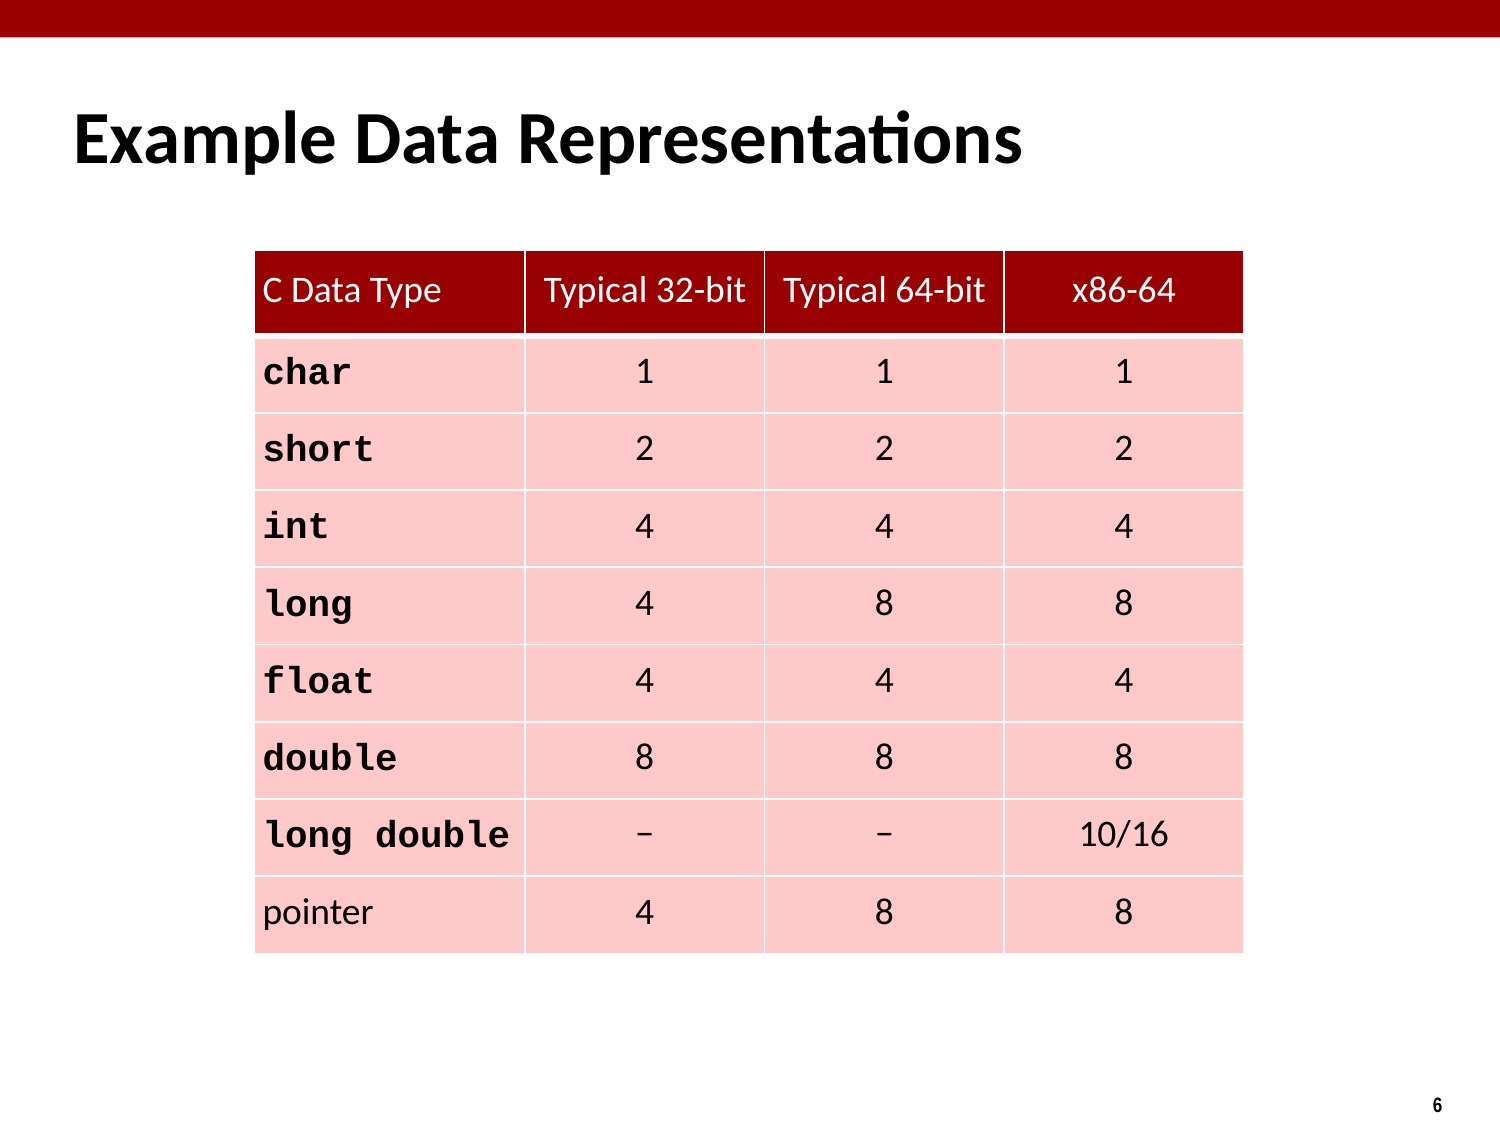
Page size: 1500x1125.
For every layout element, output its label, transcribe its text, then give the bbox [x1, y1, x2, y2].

table_cell 2 [765, 414, 1003, 489]
table_cell char [255, 339, 524, 412]
table_cell float [255, 645, 524, 721]
table_cell 8 [1005, 877, 1243, 953]
table_cell double [255, 723, 524, 798]
title Example Data Representations [58, 71, 1304, 197]
table_cell 8 [1005, 568, 1243, 644]
table_cell 1 [765, 339, 1003, 412]
table_cell 10/16 [1005, 800, 1243, 875]
table_cell 8 [765, 877, 1003, 953]
table_cell 8 [1005, 723, 1243, 798]
table_cell 4 [526, 645, 764, 721]
table_cell 4 [765, 491, 1003, 566]
table_cell − [526, 800, 764, 875]
table_cell 1 [1005, 339, 1243, 412]
table_cell 1 [526, 339, 764, 412]
table_cell long double [255, 800, 524, 875]
table_cell 2 [526, 414, 764, 489]
table_cell 4 [1005, 645, 1243, 721]
table_cell pointer [255, 877, 524, 953]
table_header C Data Type [255, 251, 524, 333]
table_header x86-64 [1005, 251, 1243, 333]
table_cell short [255, 414, 524, 489]
table_cell 8 [526, 723, 764, 798]
table_cell 4 [526, 877, 764, 953]
table_header Typical 64-bit [765, 251, 1003, 333]
table_cell − [765, 800, 1003, 875]
table_cell 4 [526, 568, 764, 644]
table_cell long [255, 568, 524, 644]
table_cell int [255, 491, 524, 566]
table_header Typical 32-bit [526, 251, 764, 333]
table_cell 8 [765, 568, 1003, 644]
table_cell 2 [1005, 414, 1243, 489]
table_cell 4 [765, 645, 1003, 721]
table_cell 8 [765, 723, 1003, 798]
table_cell 4 [1005, 491, 1243, 566]
table_cell 4 [526, 491, 764, 566]
